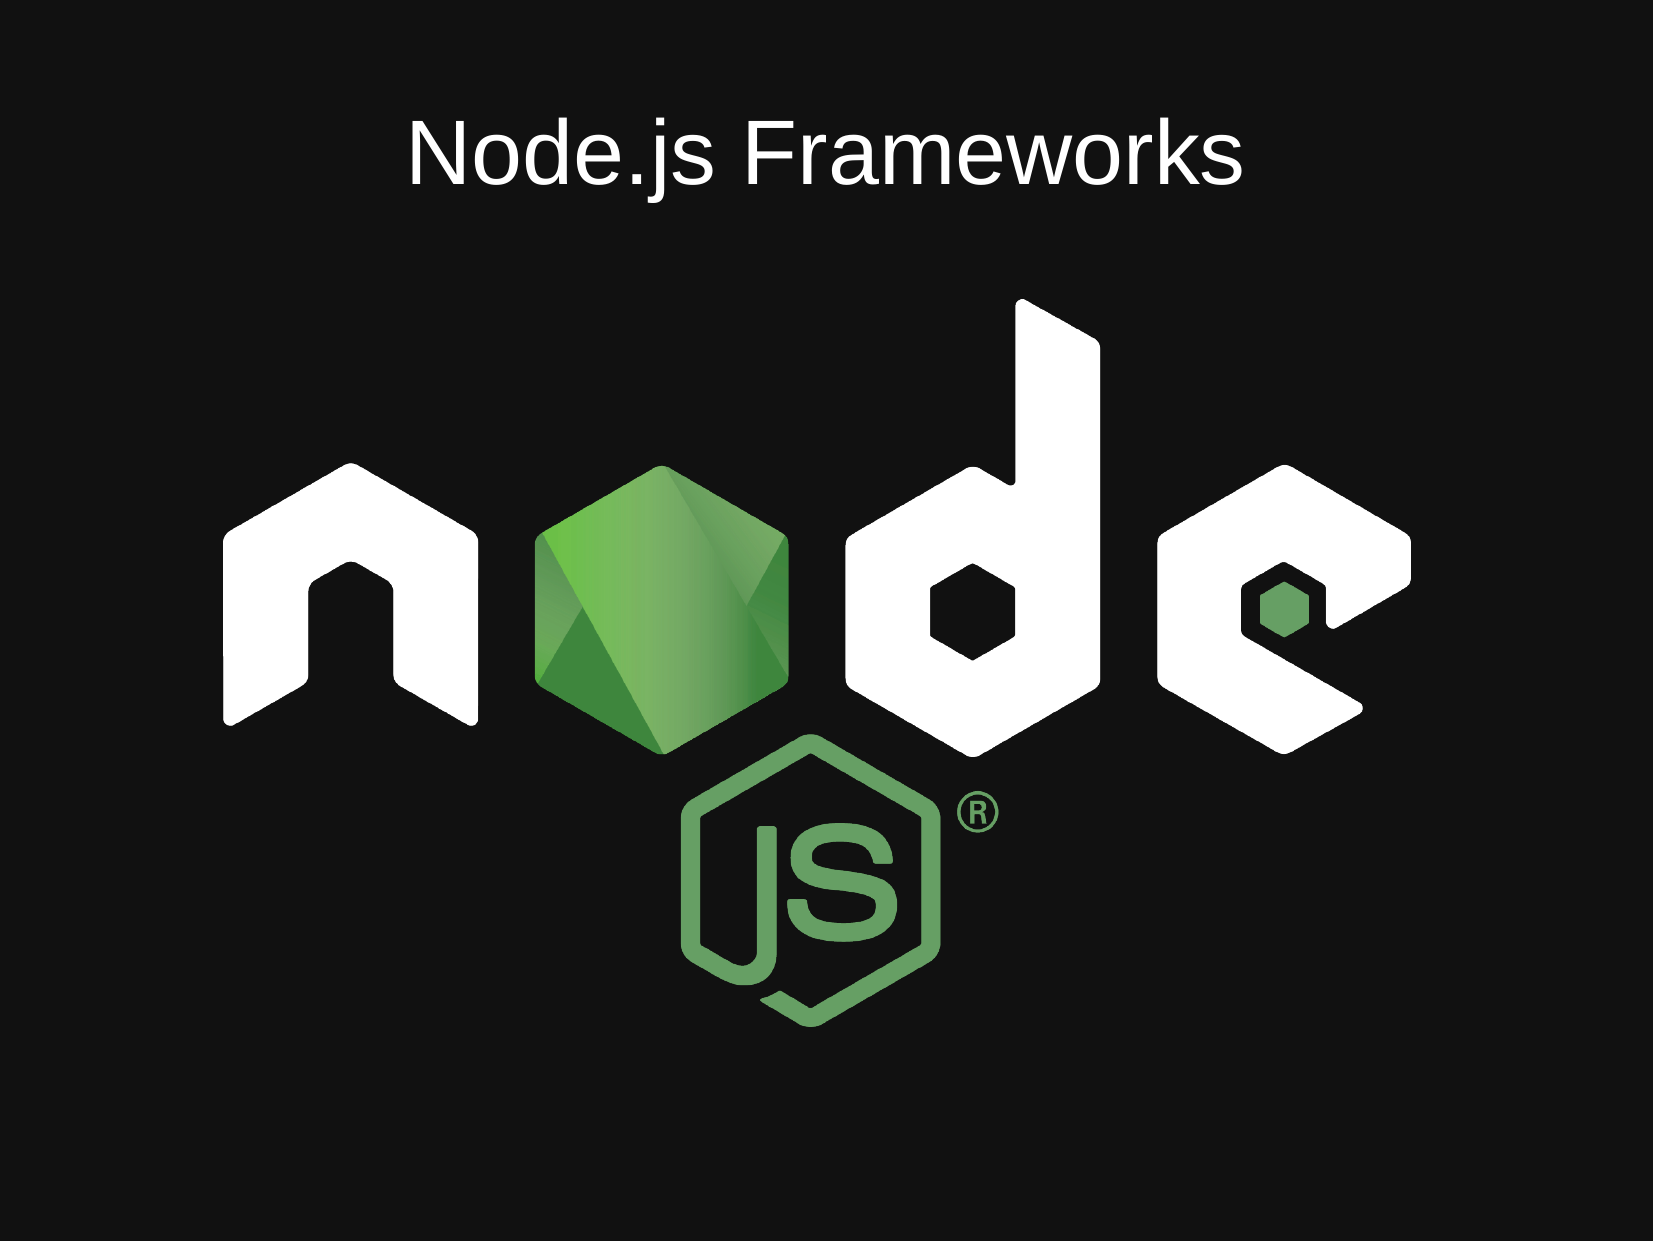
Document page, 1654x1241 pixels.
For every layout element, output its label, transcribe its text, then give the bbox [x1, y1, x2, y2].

title Node.js Frameworks [82, 49, 1571, 257]
picture [223, 299, 1411, 1027]
